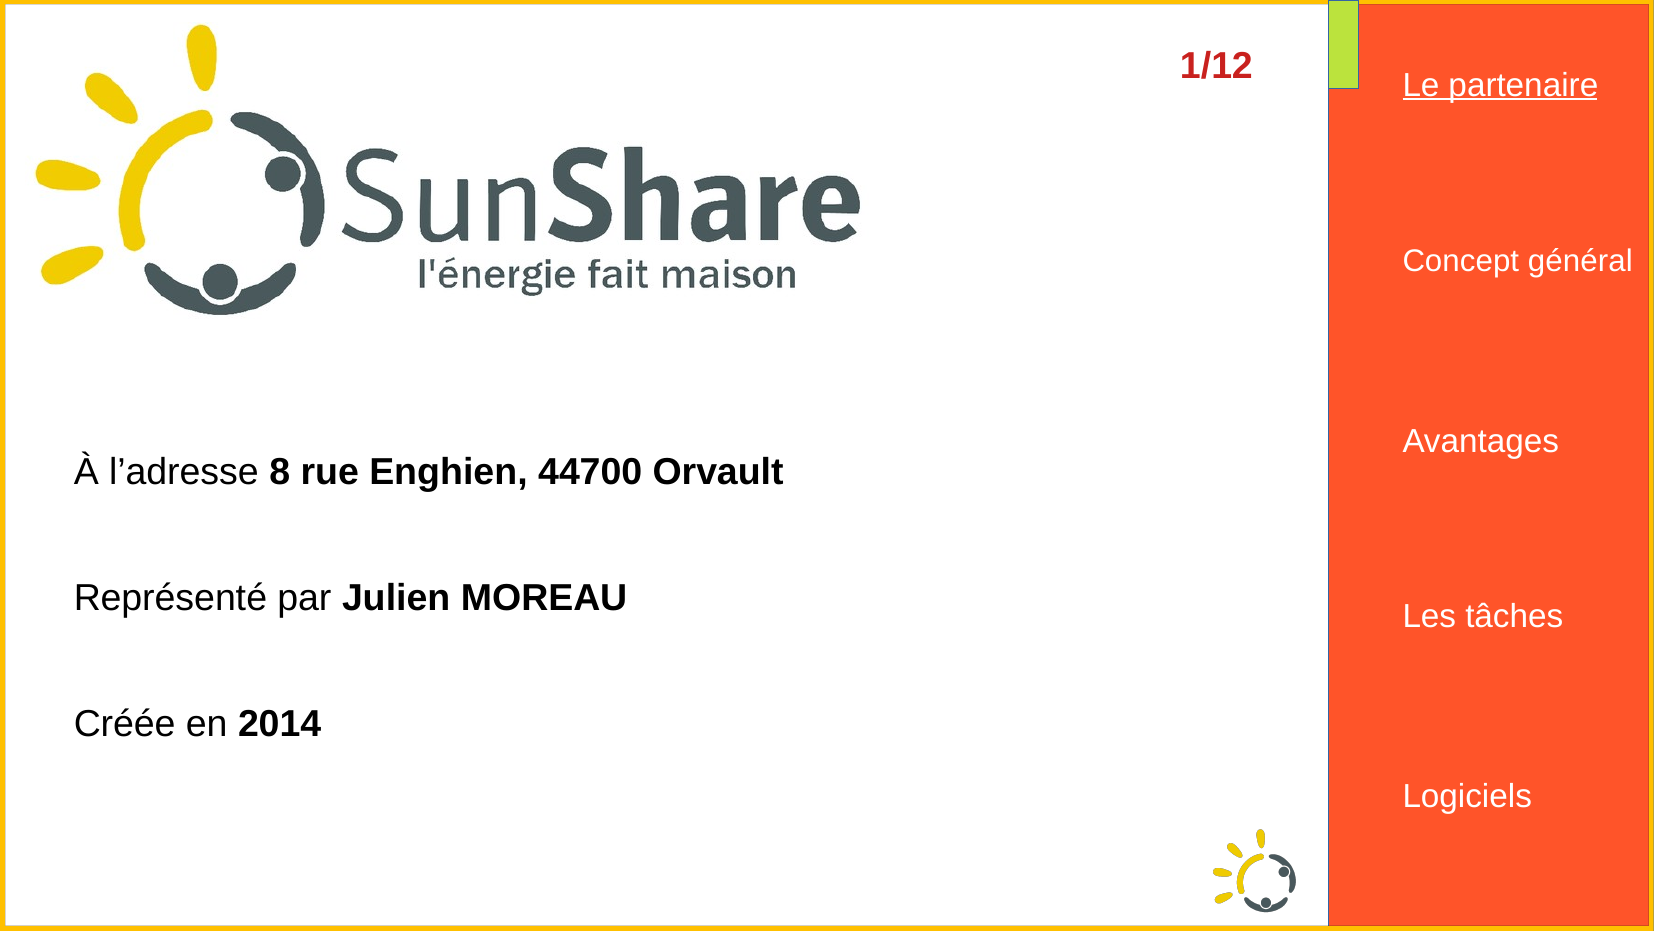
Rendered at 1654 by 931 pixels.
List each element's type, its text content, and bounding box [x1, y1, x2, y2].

text_box À l’adresse 8 rue Enghien, 44700 Orvault Représenté par Julien MOREAU Créée en 2014 [59, 442, 857, 752]
text_box [1387, 59, 1654, 148]
text_box [1328, 0, 1359, 89]
picture [0, 0, 1654, 931]
